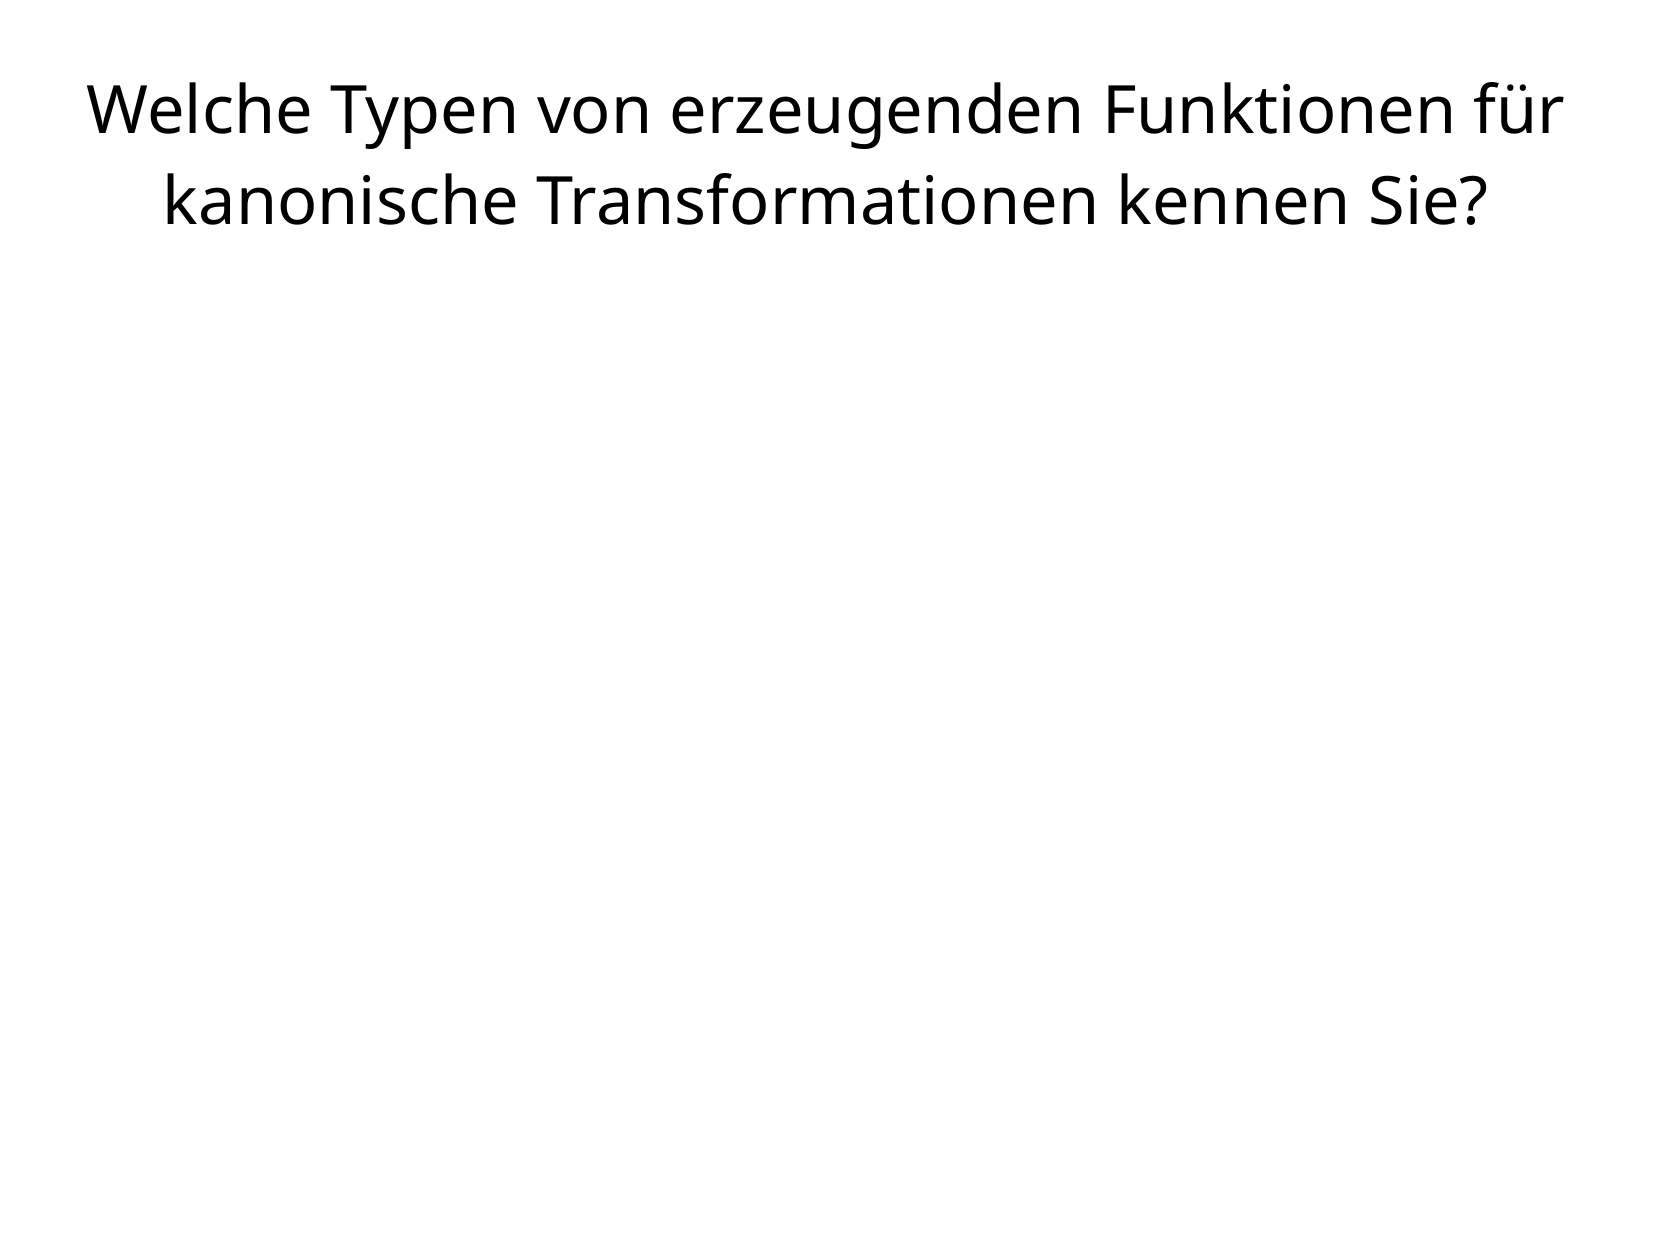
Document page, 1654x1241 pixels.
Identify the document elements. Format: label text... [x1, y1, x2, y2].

title Welche Typen von erzeugenden Funktionen für kanonische Transformationen kennen Sie? [82, 49, 1571, 257]
